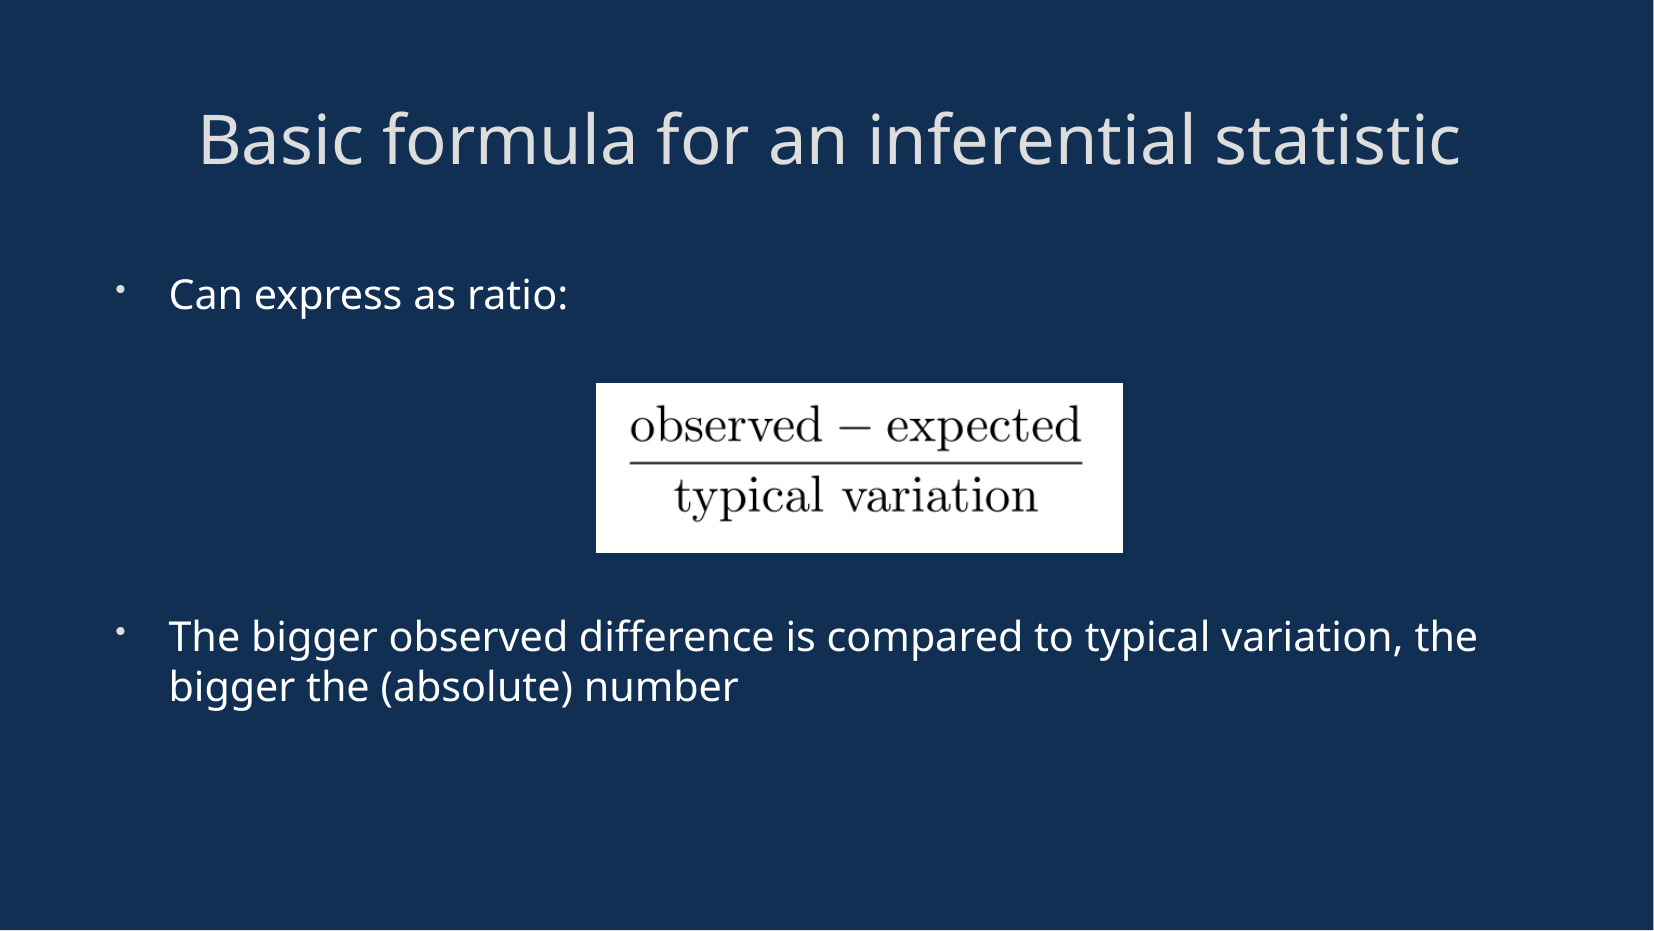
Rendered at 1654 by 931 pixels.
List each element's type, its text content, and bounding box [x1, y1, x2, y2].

list Can express as ratio: The bigger observed difference is compared to typical variation, the bigger the (absolute) number [97, 268, 1563, 806]
picture [596, 383, 1123, 553]
title Basic formula for an inferential statistic [97, 56, 1563, 220]
